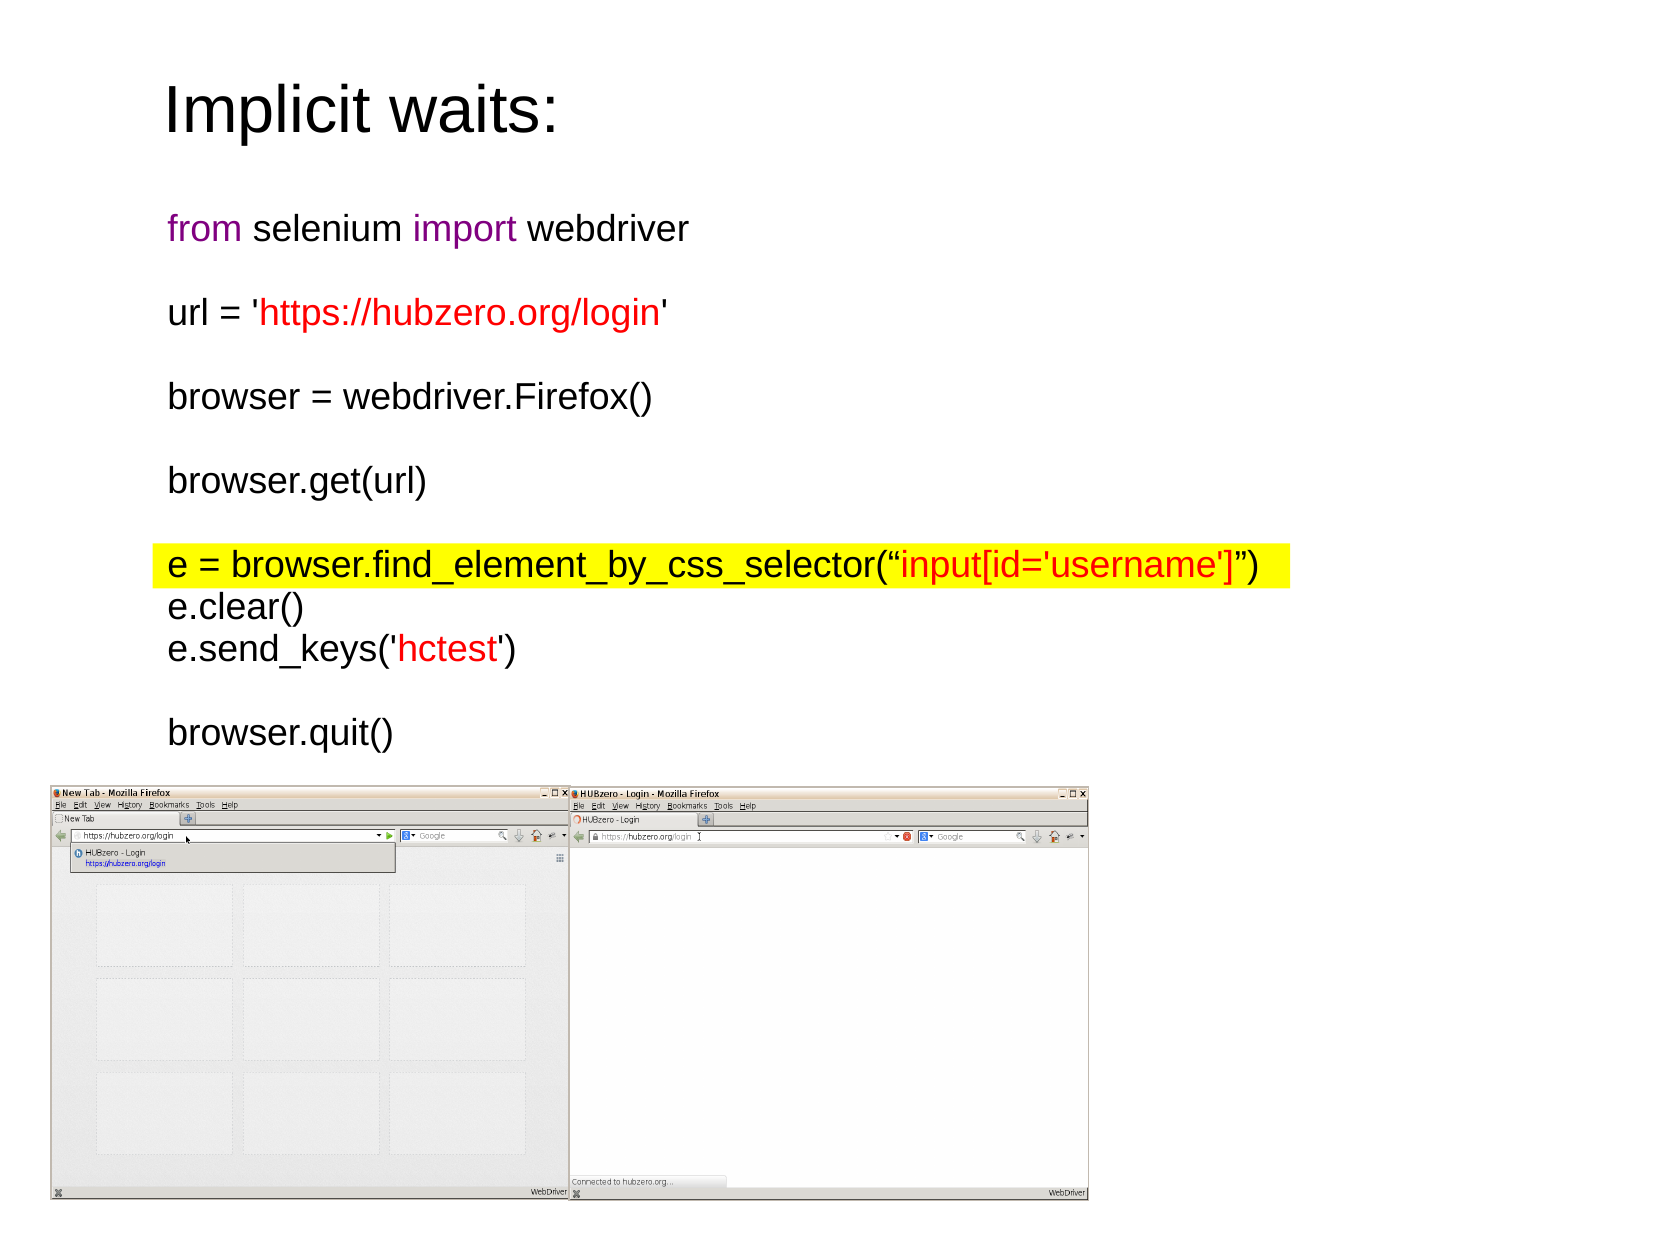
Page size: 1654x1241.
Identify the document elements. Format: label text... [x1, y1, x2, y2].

text_box Implicit waits: [149, 64, 576, 155]
picture [50, 785, 1089, 1201]
text_box from selenium import webdriver url = 'https://hubzero.org/login' browser = webdriver.Firefox() browser.get(url) e = browser.find_element_by_css_selector(“input[id='username']”) e.clear() e.send_keys('hctest') browser.quit() [152, 200, 1501, 803]
